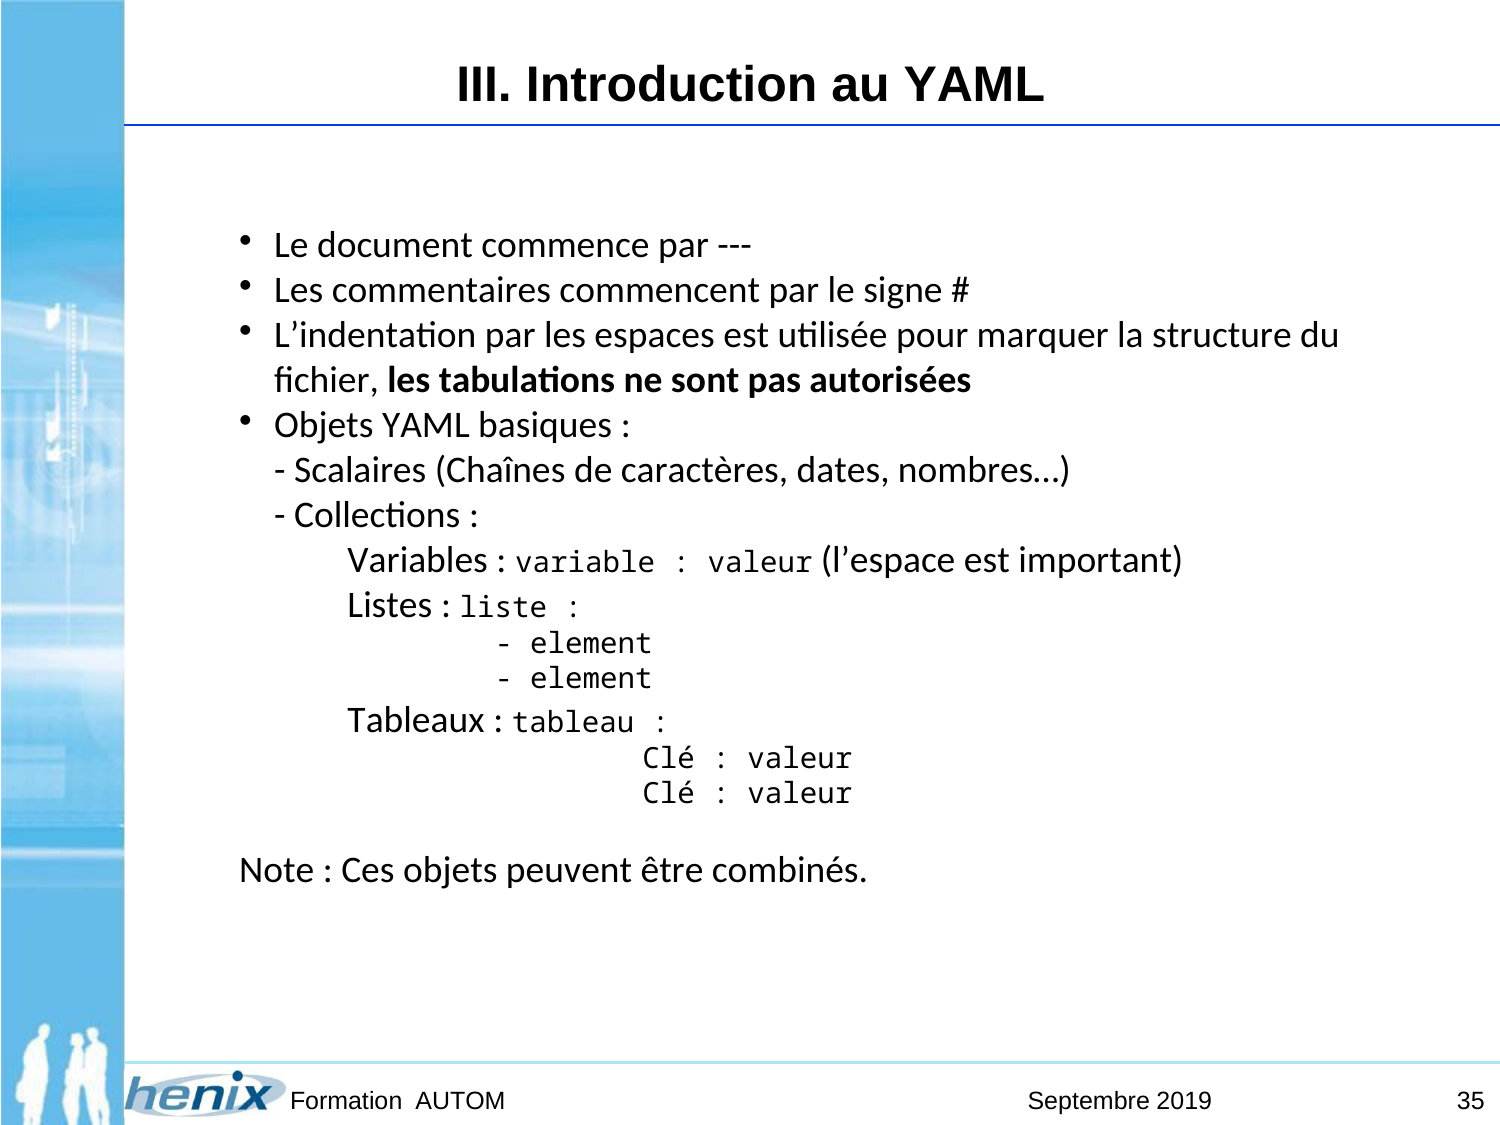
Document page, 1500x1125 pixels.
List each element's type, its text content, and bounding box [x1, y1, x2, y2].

text_box Formation AUTOM [288, 1084, 507, 1115]
text_box III. Introduction au YAML [138, 50, 1363, 112]
text_box [123, 1070, 287, 1117]
text_box <numéro> [1452, 1084, 1490, 1115]
text_box Le document commence par --- Les commentaires commencent par le signe # L’indentation par les espaces est utilisée pour marquer la structure du fichier, les tabulations ne sont pas autorisées Objets YAML basiques : - Scalaires (Chaînes de caractères, dates, nombres…) - Collections : Variables : variable : valeur (l’espace est important) Listes : liste : - element - element Tableaux : tableau : Clé : valeur Clé : valeur Note : Ces objets peuvent être combinés. [224, 212, 1394, 933]
picture [0, 0, 126, 1125]
text_box Septembre 2019 [1025, 1084, 1300, 1115]
